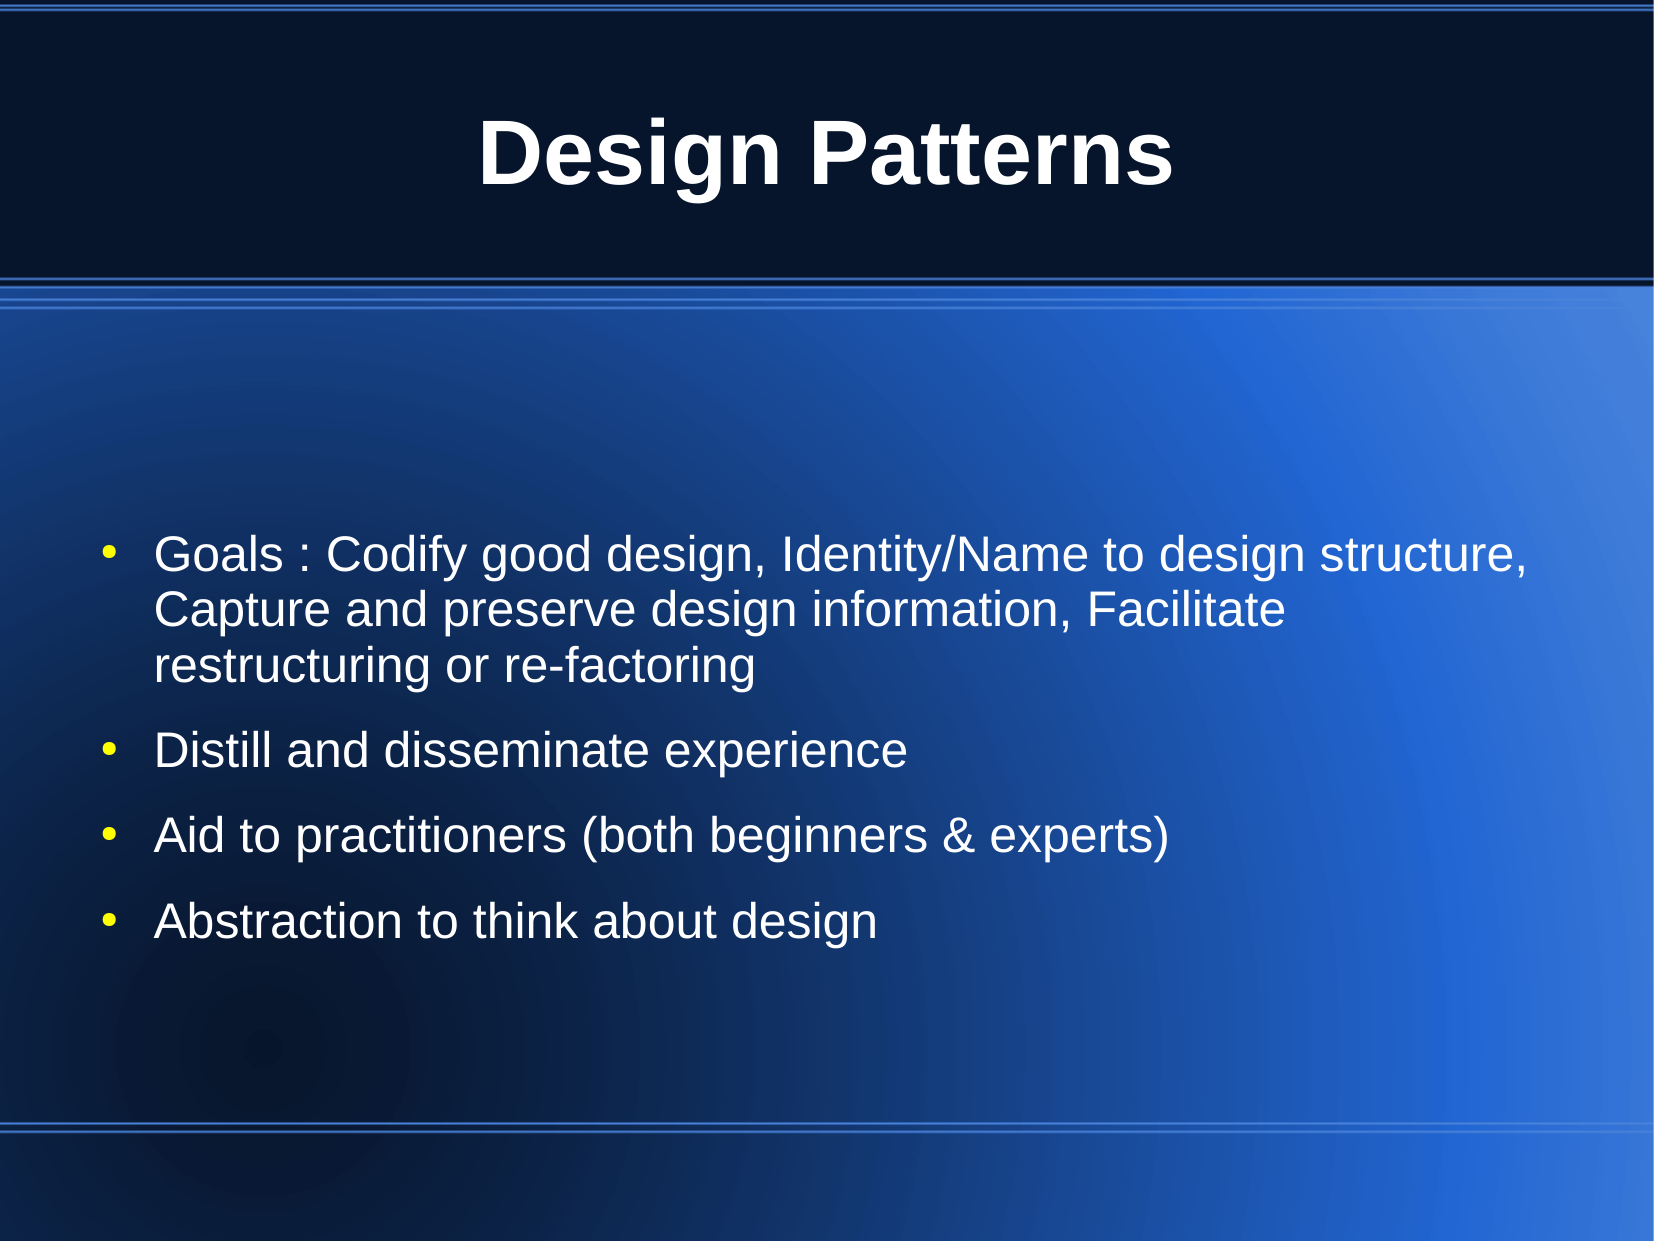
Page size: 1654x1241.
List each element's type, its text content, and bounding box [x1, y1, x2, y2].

title Design Patterns [82, 49, 1571, 257]
list Goals : Codify good design, Identity/Name to design structure, Capture and preserve design information, Facilitate restructuring or re-factoring Distill and disseminate experience Aid to practitioners (both beginners & experts) Abstraction to think about design [82, 355, 1571, 1058]
picture [0, 0, 1654, 1241]
